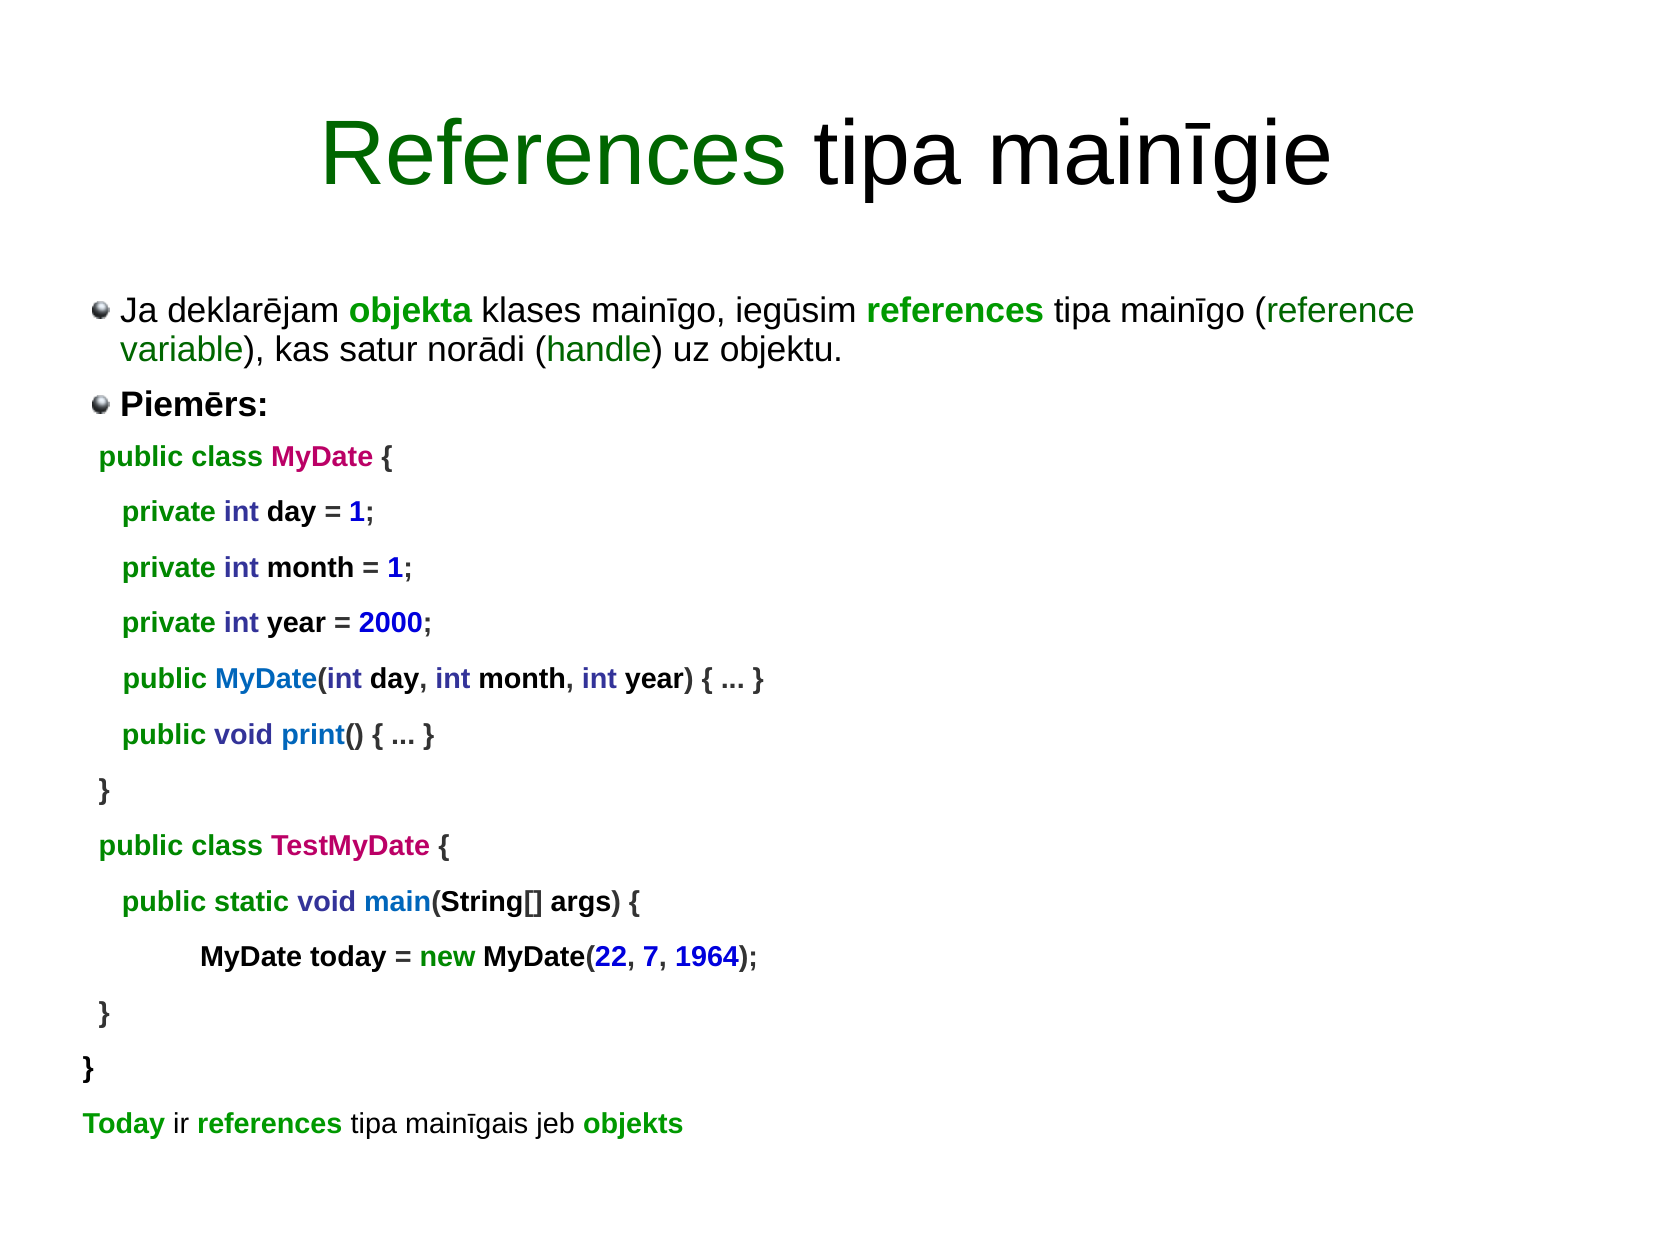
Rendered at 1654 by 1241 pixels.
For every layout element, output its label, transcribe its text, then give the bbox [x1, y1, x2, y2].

list Ja deklarējam objekta klases mainīgo, iegūsim references tipa mainīgo (reference variable), kas satur norādi (handle) uz objektu. Piemērs: public class MyDate { private int day = 1; private int month = 1; private int year = 2000; public MyDate(int day, int month, int year) { ... } public void print() { ... } } public class TestMyDate { public static void main(String[] args) { MyDate today = new MyDate(22, 7, 1964); } } Today ir references tipa mainīgais jeb objekts [82, 290, 1538, 1158]
title References tipa mainīgie [82, 49, 1571, 257]
